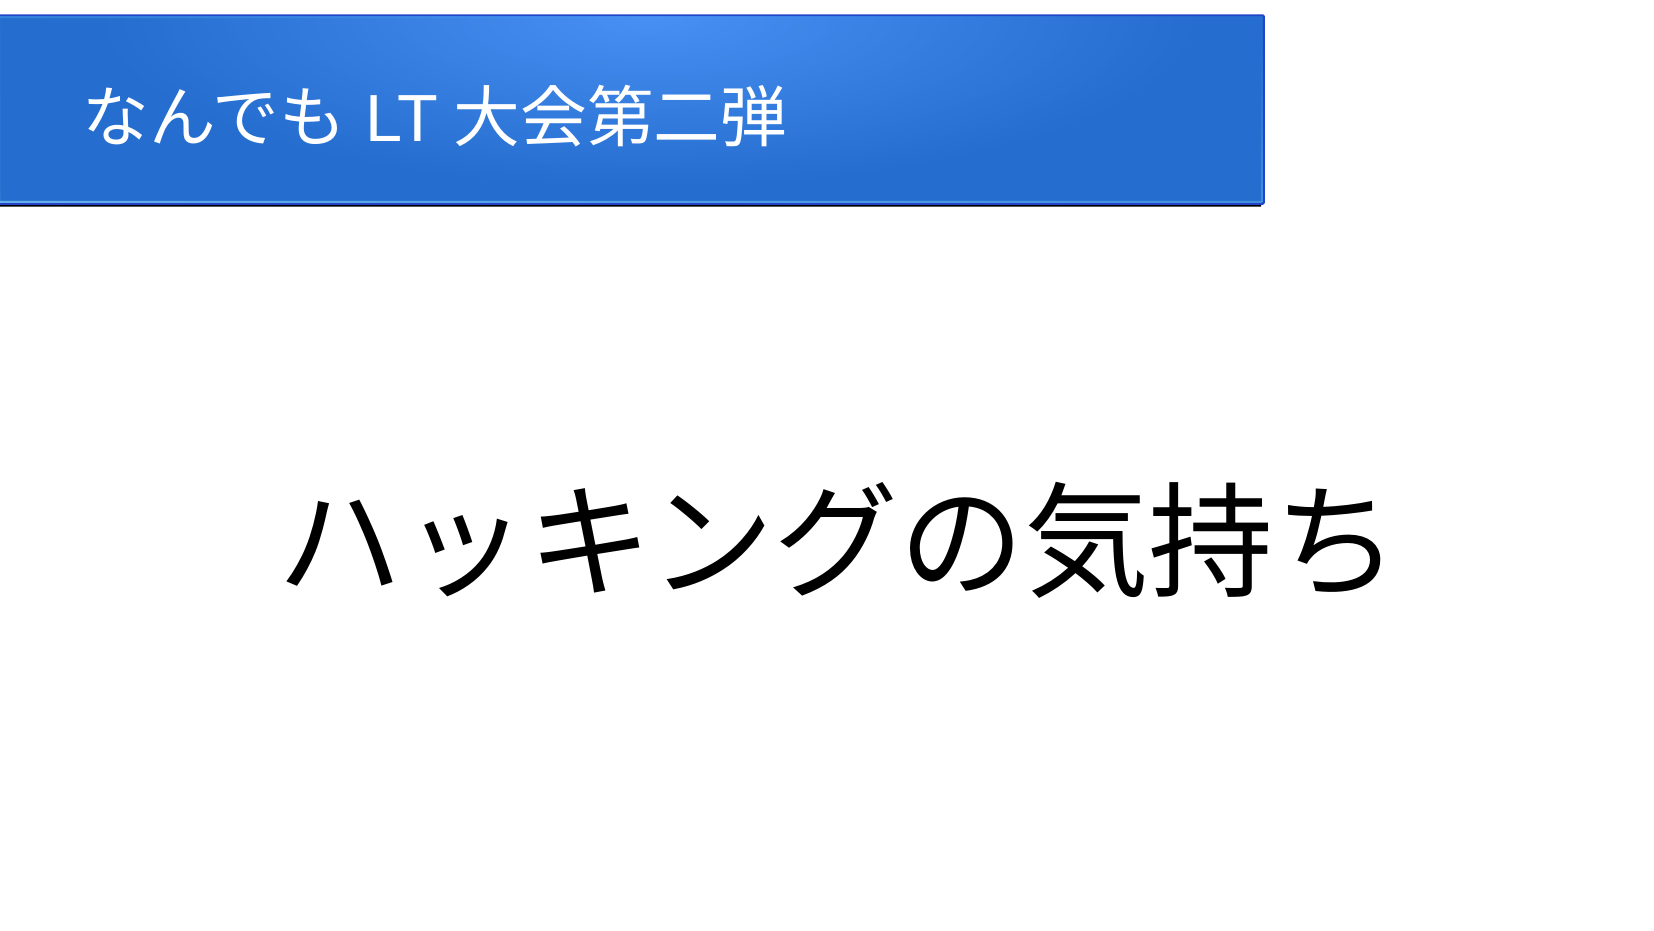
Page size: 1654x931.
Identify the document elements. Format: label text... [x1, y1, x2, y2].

text_box ハッキングの気持ち [94, 263, 1583, 804]
title なんでもLT大会第二弾 [82, 35, 1235, 189]
